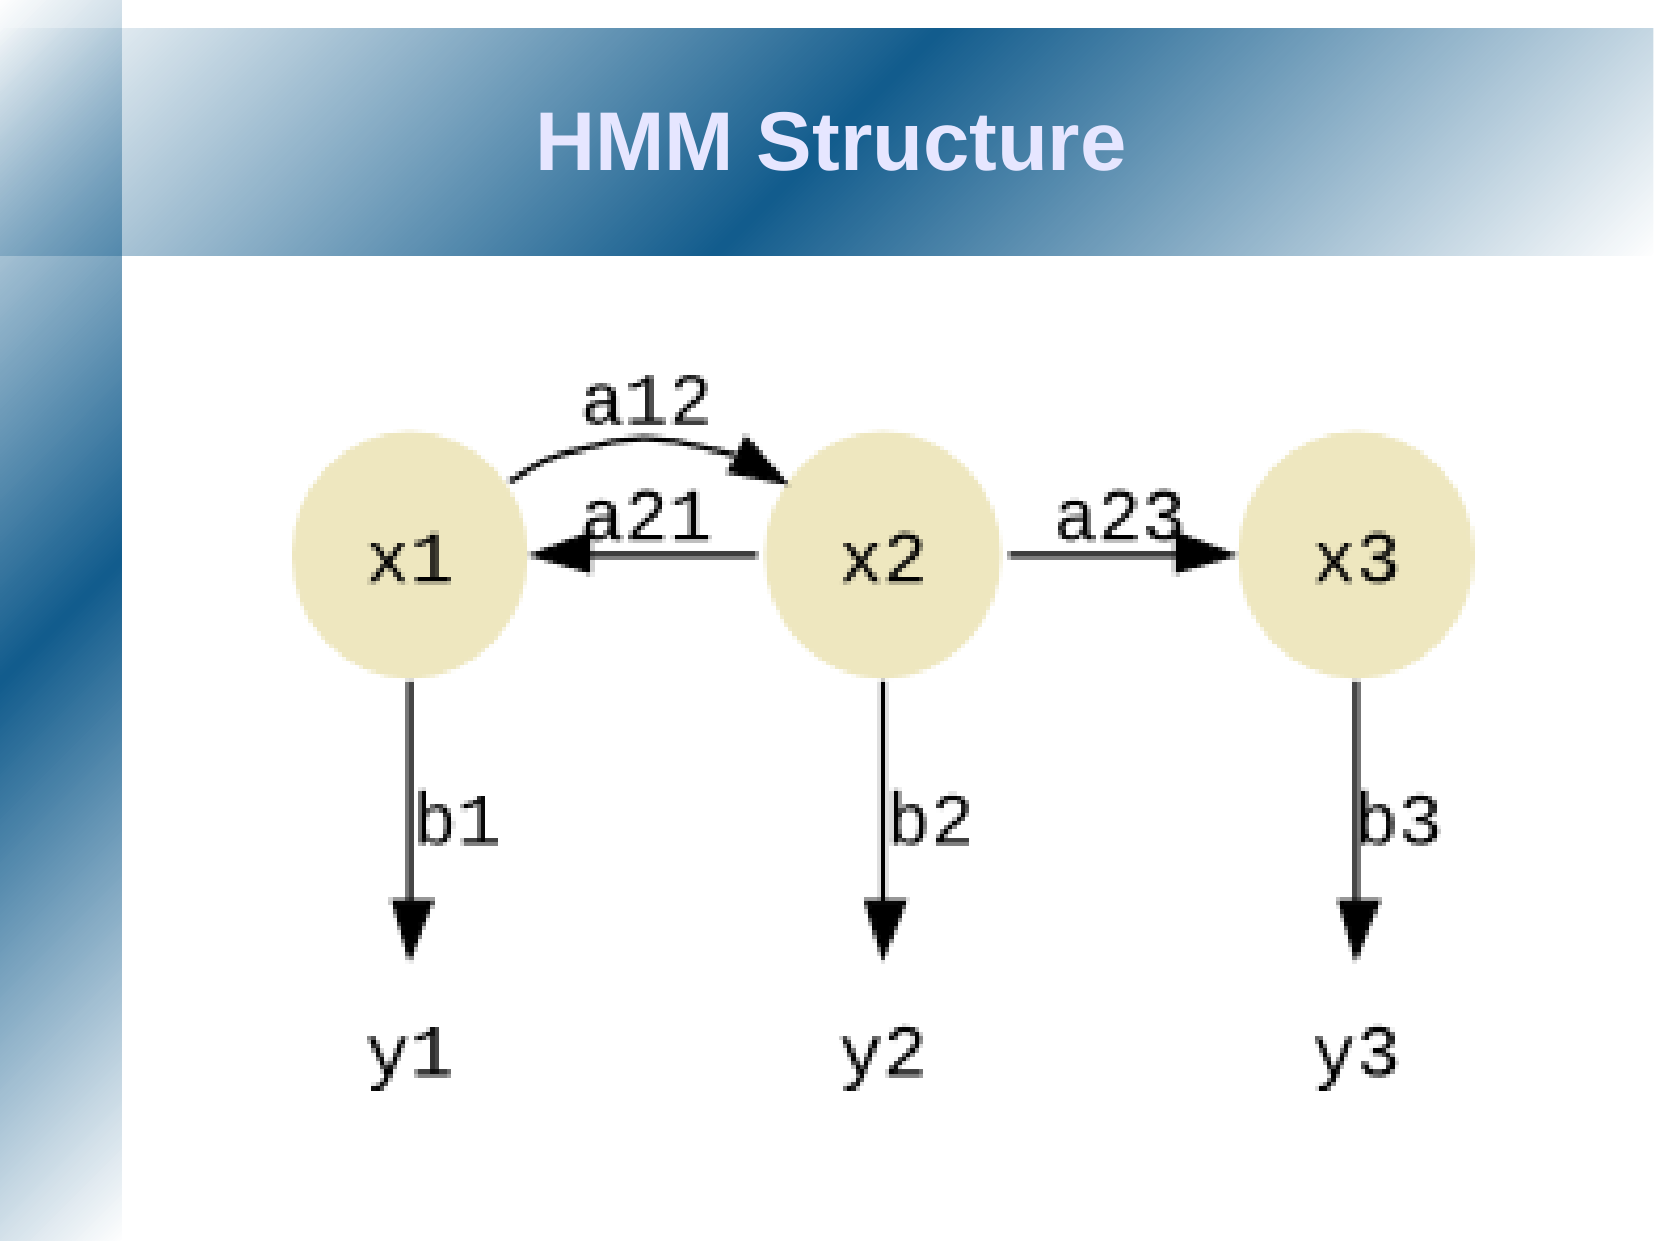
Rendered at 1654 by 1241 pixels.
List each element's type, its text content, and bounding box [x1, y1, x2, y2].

picture [292, 375, 1475, 1092]
title HMM Structure [125, 37, 1538, 246]
